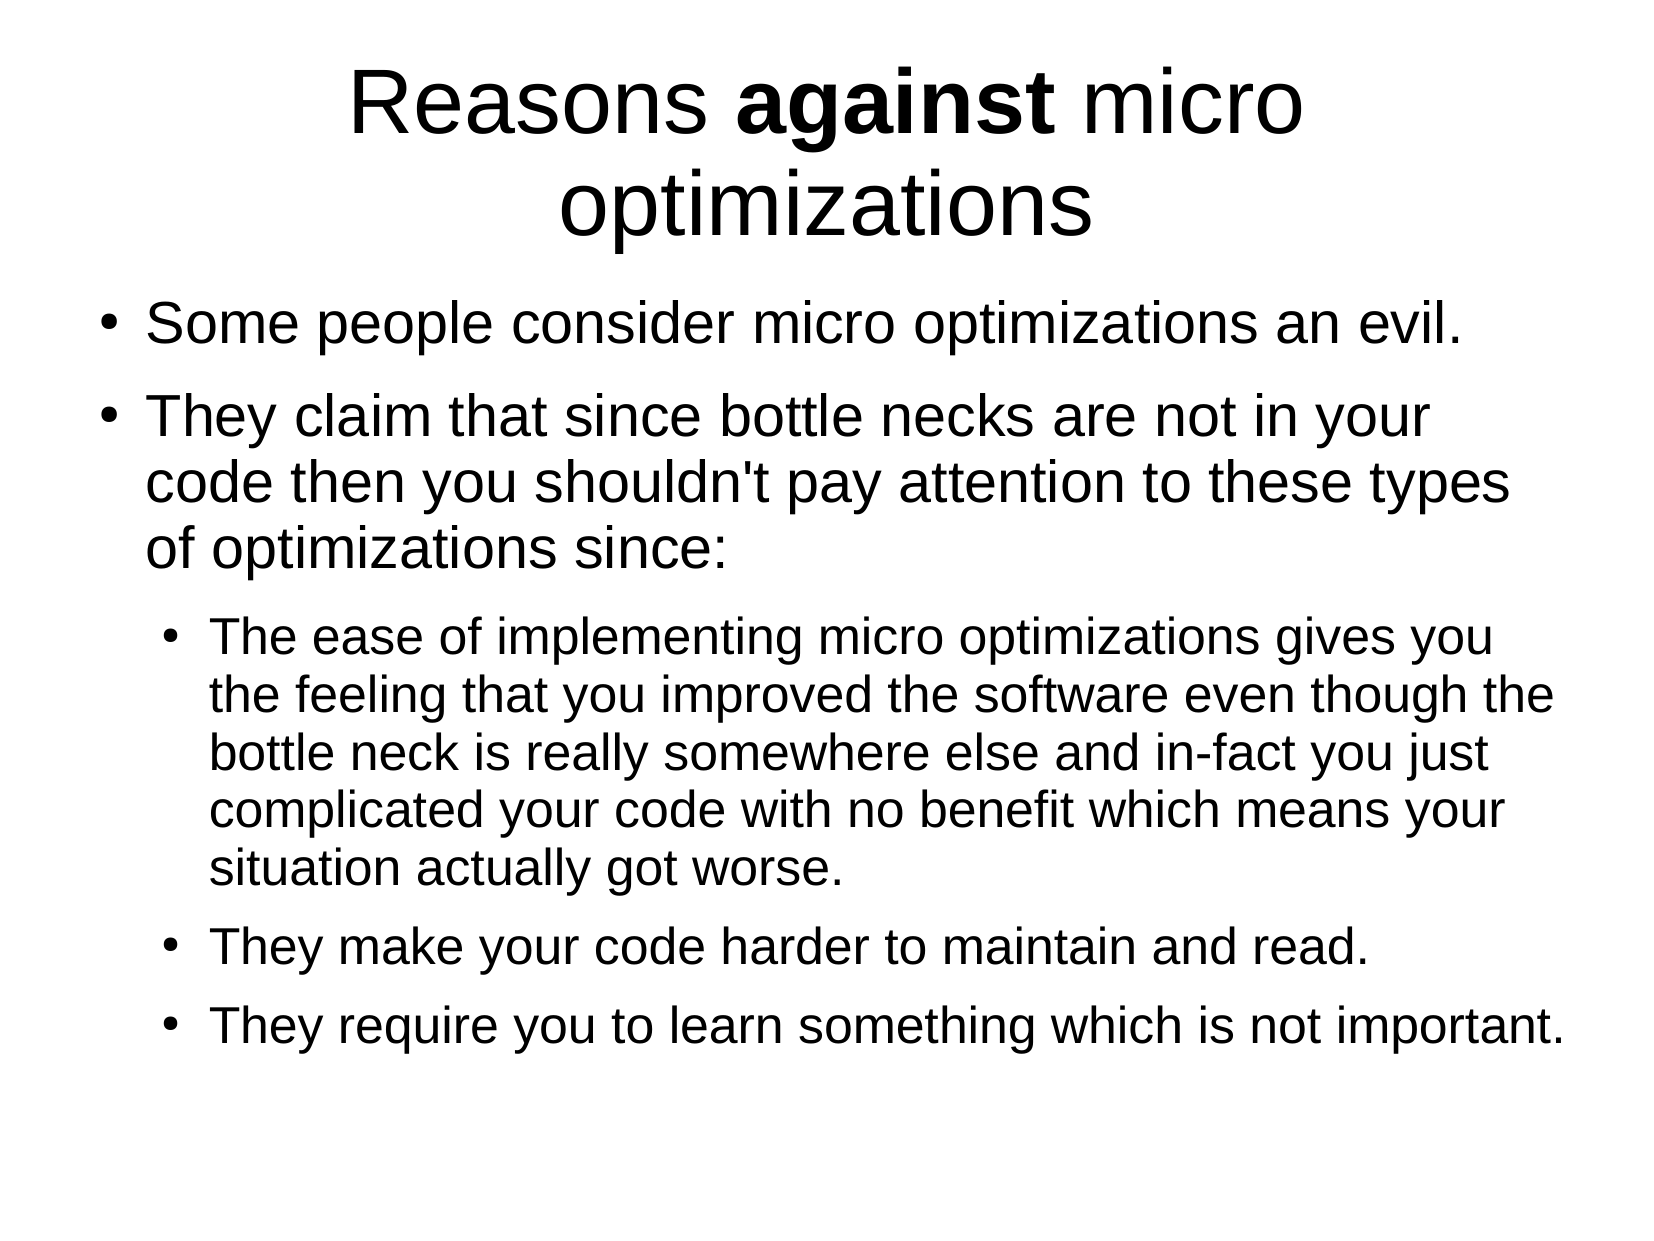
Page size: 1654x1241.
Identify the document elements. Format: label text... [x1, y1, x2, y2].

title Reasons against micro optimizations [82, 49, 1571, 257]
list Some people consider micro optimizations an evil. They claim that since bottle necks are not in your code then you shouldn't pay attention to these types of optimizations since: The ease of implementing micro optimizations gives you the feeling that you improved the software even though the bottle neck is really somewhere else and in-fact you just complicated your code with no benefit which means your situation actually got worse. They make your code harder to maintain and read. They require you to learn something which is not important. [82, 290, 1571, 1109]
